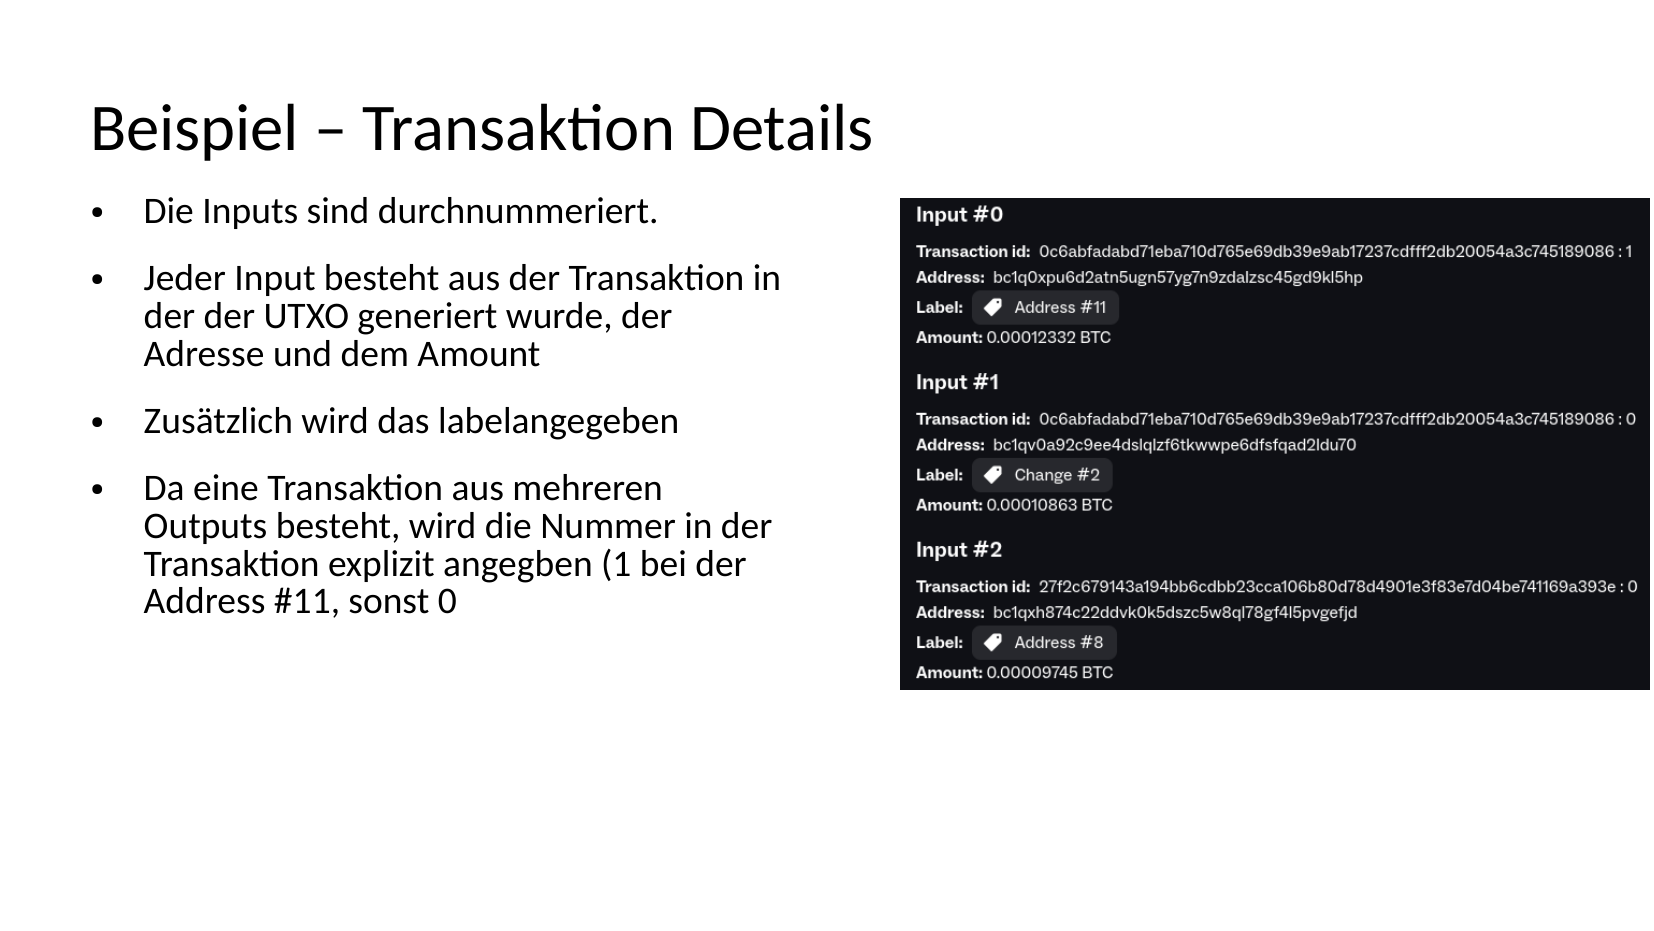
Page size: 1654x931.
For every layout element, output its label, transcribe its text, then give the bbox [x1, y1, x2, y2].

list Die Inputs sind durchnummeriert. Jeder Input besteht aus der Transaktion in der der UTXO generiert wurde, der Adresse und dem Amount Zusätzlich wird das labelangegeben Da eine Transaktion aus mehreren Outputs besteht, wird die Nummer in der Transaktion explizit angegben (1 bei der Address #11, sonst 0 [72, 195, 796, 887]
picture [900, 198, 1650, 691]
title Beispiel – Transaktion Details [90, 33, 1410, 234]
